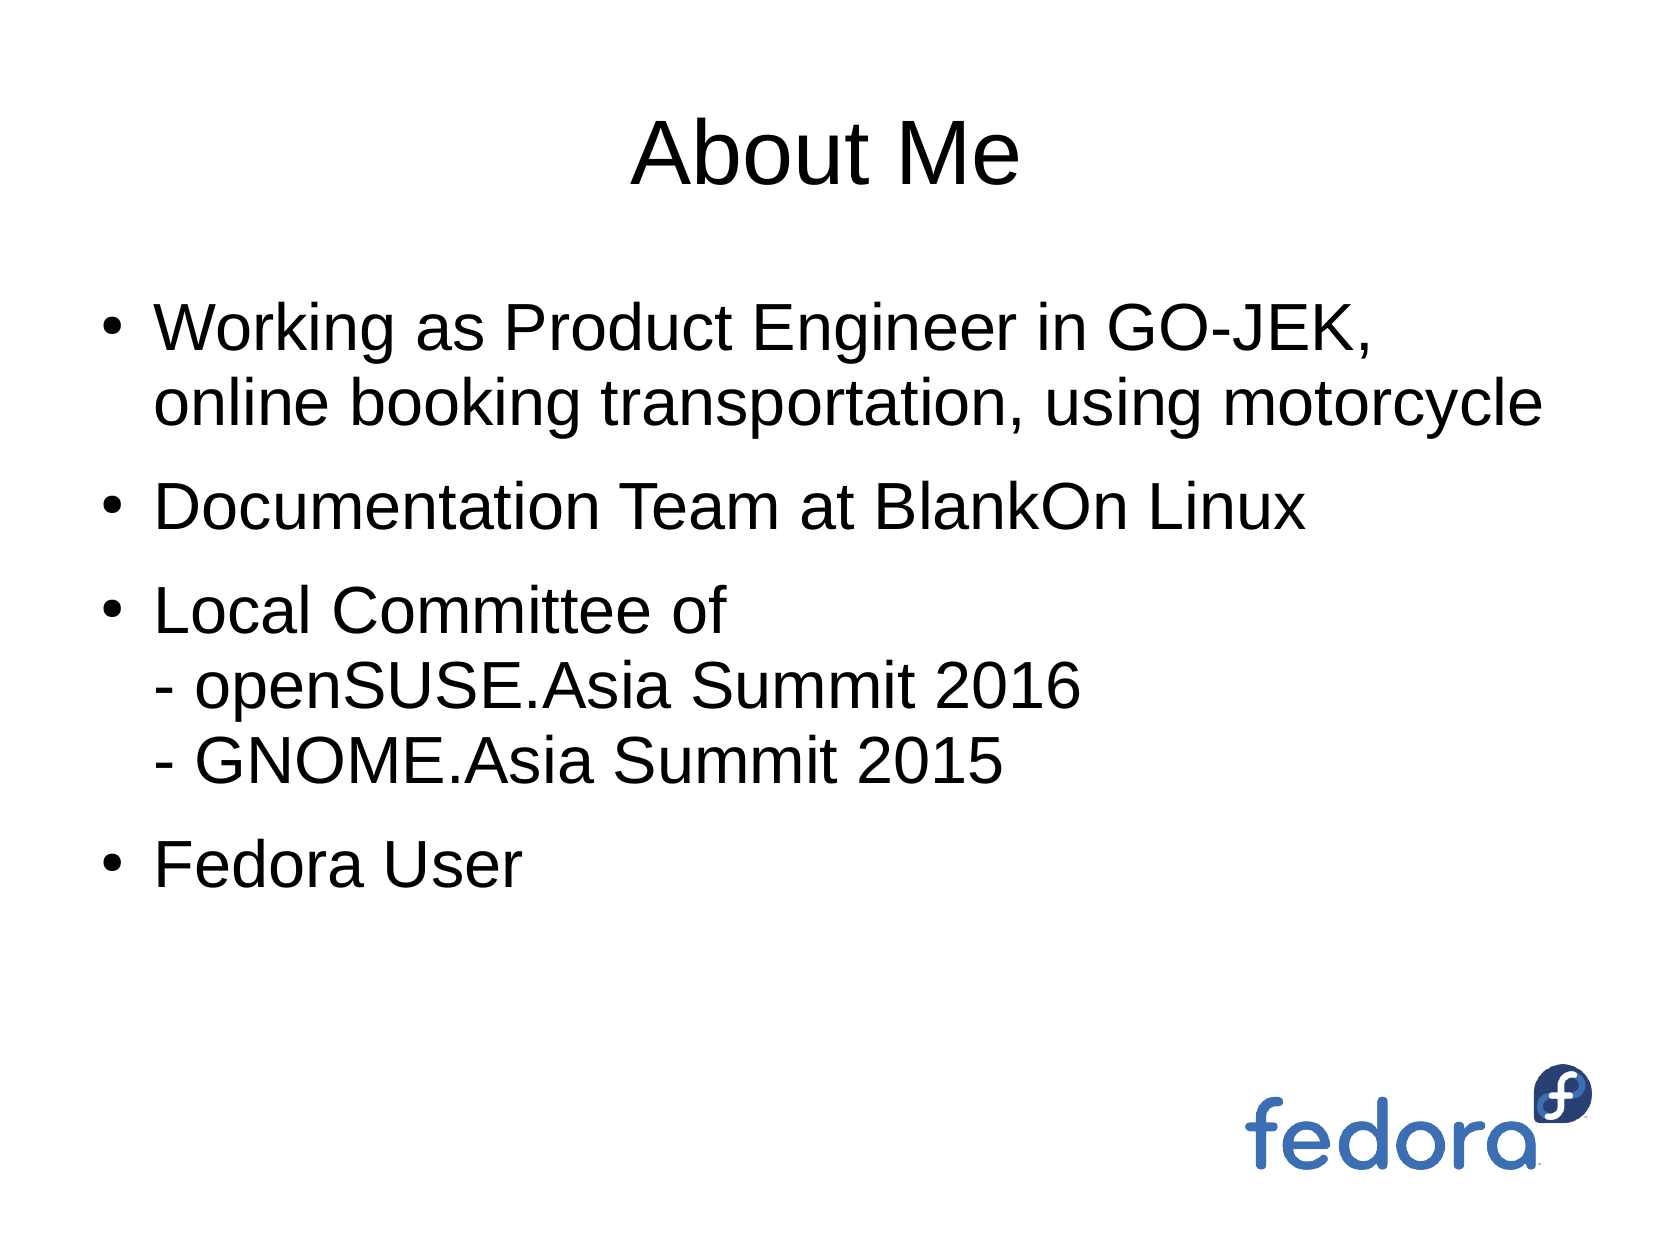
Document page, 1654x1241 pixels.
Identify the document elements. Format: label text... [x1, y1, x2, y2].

picture [1245, 1064, 1592, 1171]
list Working as Product Engineer in GO-JEK, online booking transportation, using motorcycle Documentation Team at BlankOn Linux Local Committee of - openSUSE.Asia Summit 2016 - GNOME.Asia Summit 2015 Fedora User [82, 290, 1571, 1010]
title About Me [82, 49, 1571, 257]
